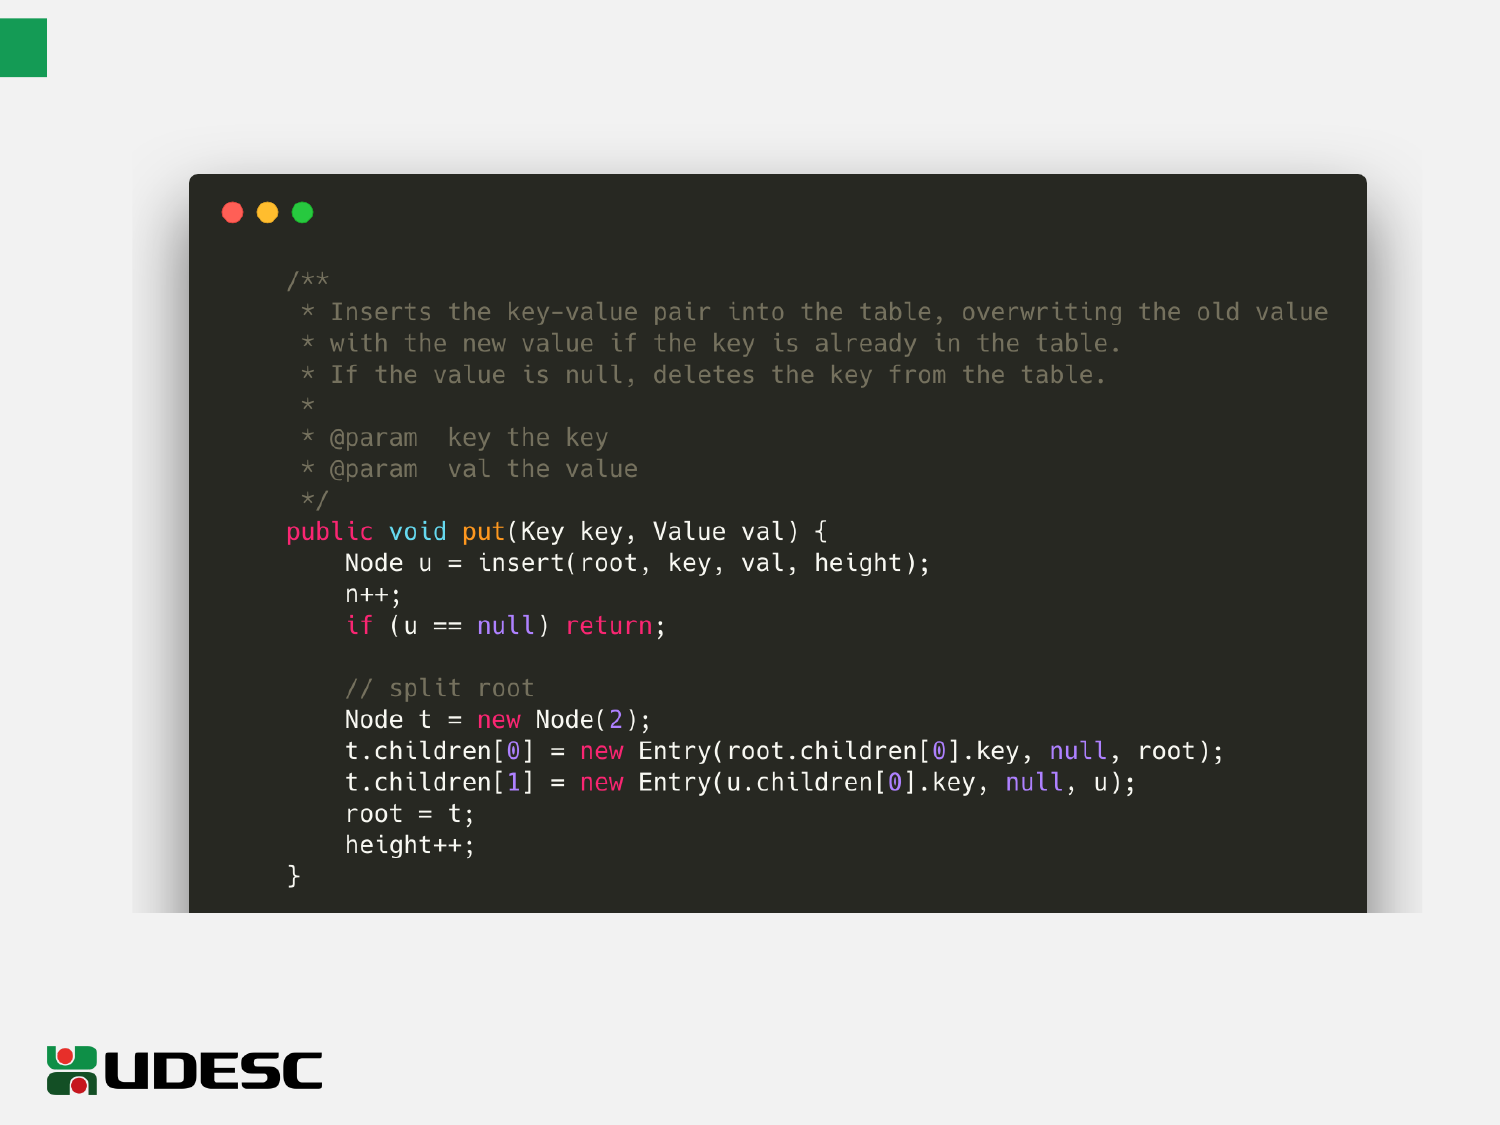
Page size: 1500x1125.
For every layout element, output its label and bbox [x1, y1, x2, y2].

picture [132, 90, 1423, 913]
text_box [0, 18, 47, 78]
picture [47, 1046, 322, 1095]
